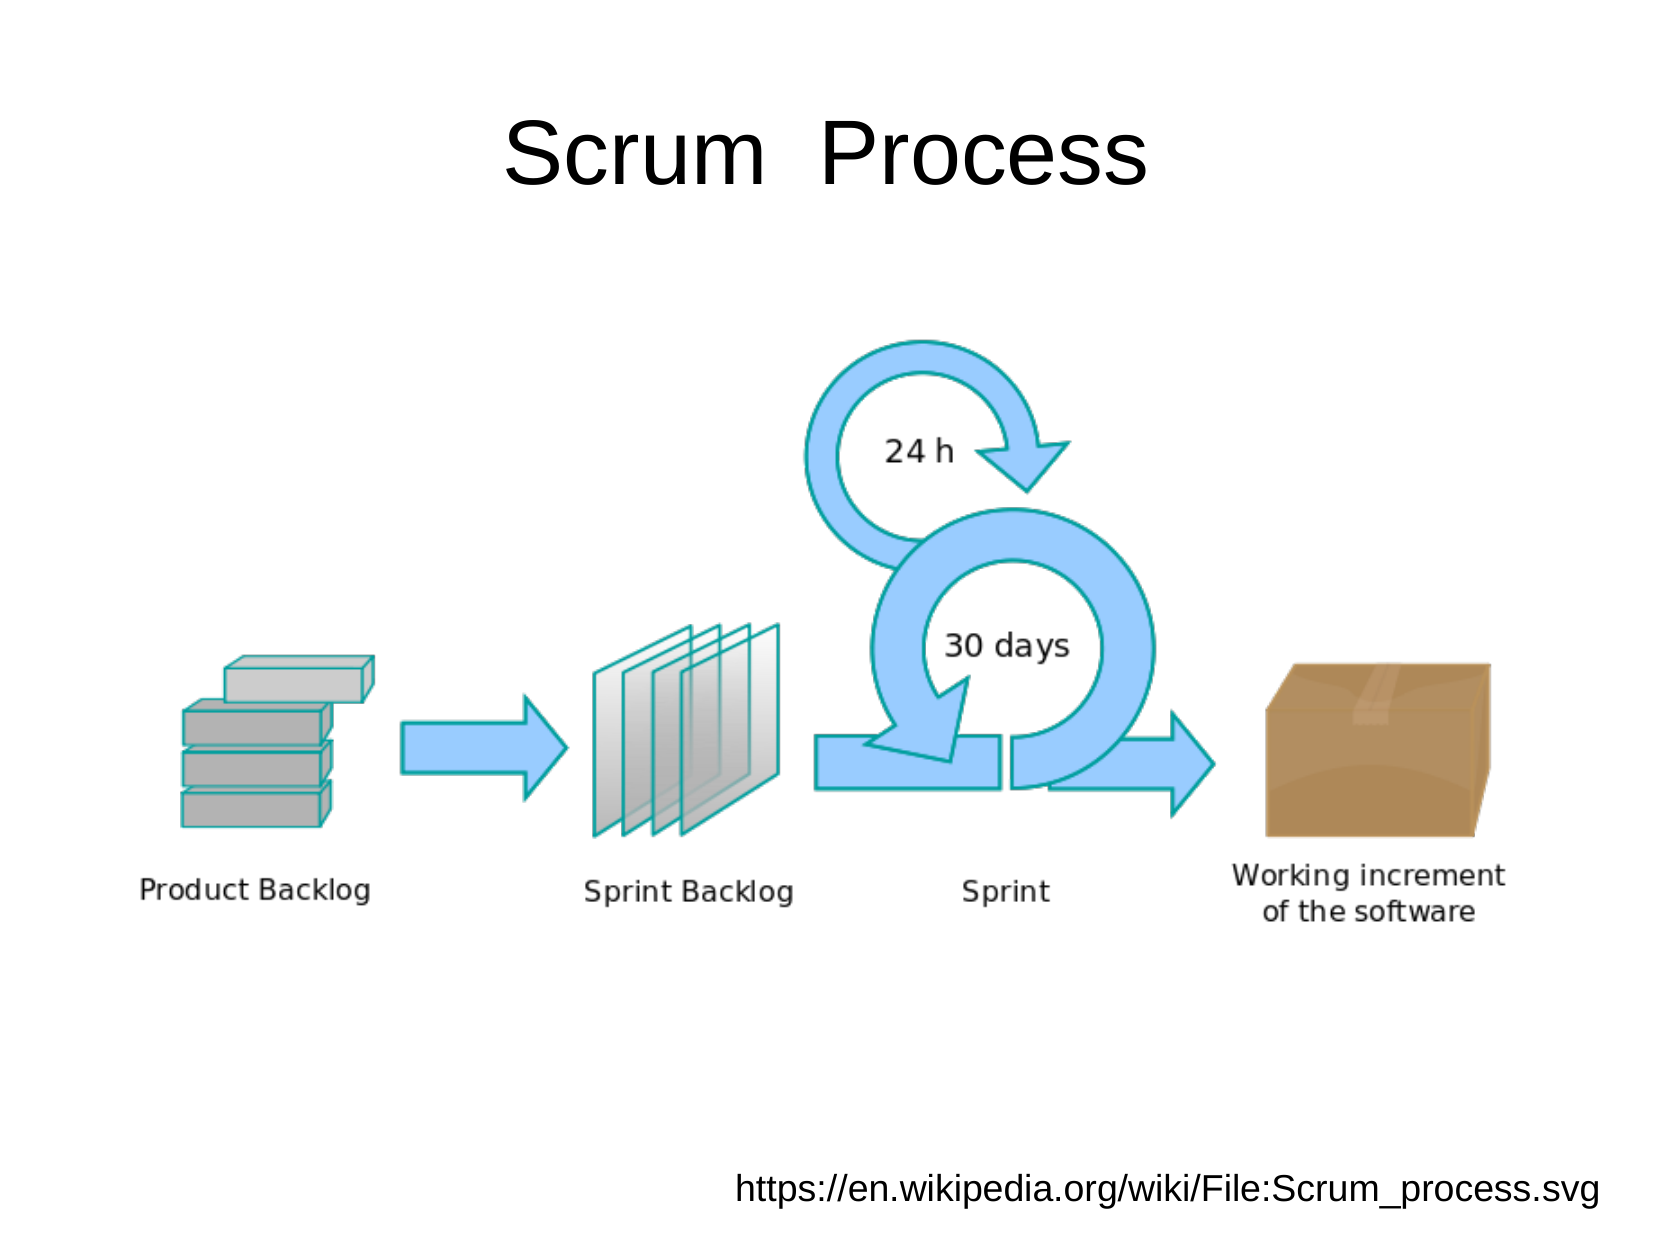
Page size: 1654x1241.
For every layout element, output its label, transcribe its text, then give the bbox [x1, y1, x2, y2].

picture [107, 290, 1547, 1010]
title Scrum Process [82, 49, 1571, 257]
text_box https://en.wikipedia.org/wiki/File:Scrum_process.svg [720, 1159, 1616, 1217]
